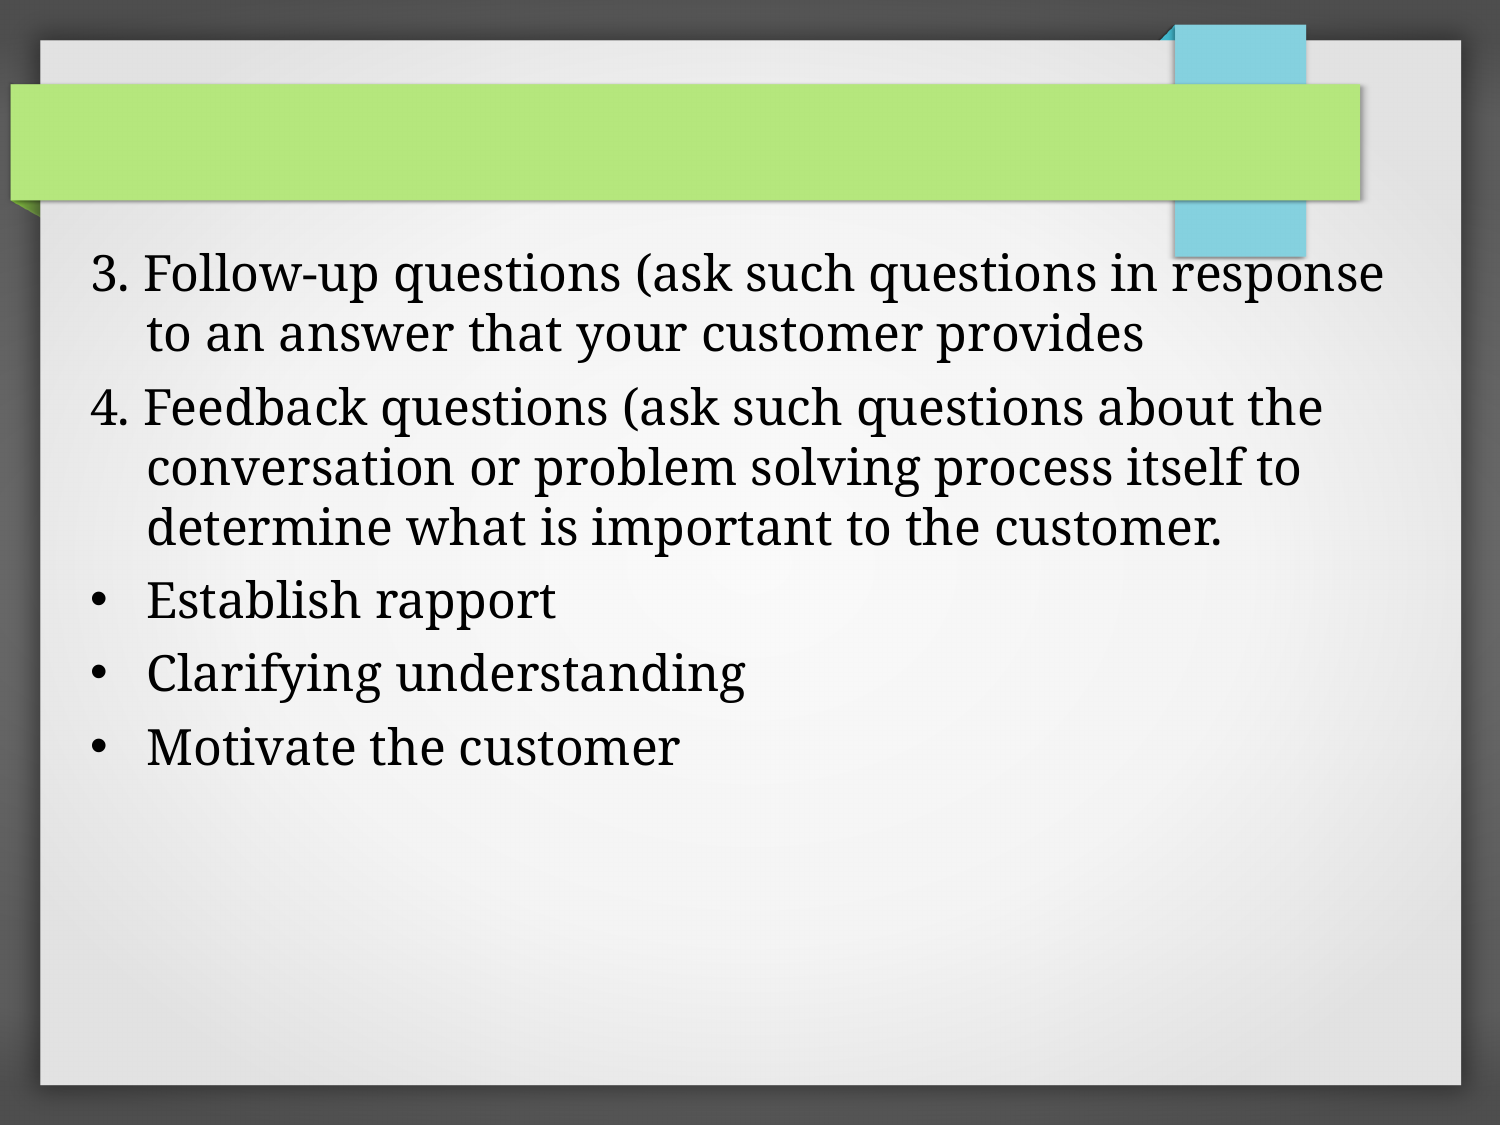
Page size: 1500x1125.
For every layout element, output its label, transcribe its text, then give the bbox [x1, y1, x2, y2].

picture [0, 0, 1500, 1125]
list 3. Follow-up questions (ask such questions in response to an answer that your customer provides 4. Feedback questions (ask such questions about the conversation or problem solving process itself to determine what is important to the customer. Establish rapport Clarifying understanding Motivate the customer [75, 87, 1425, 1005]
